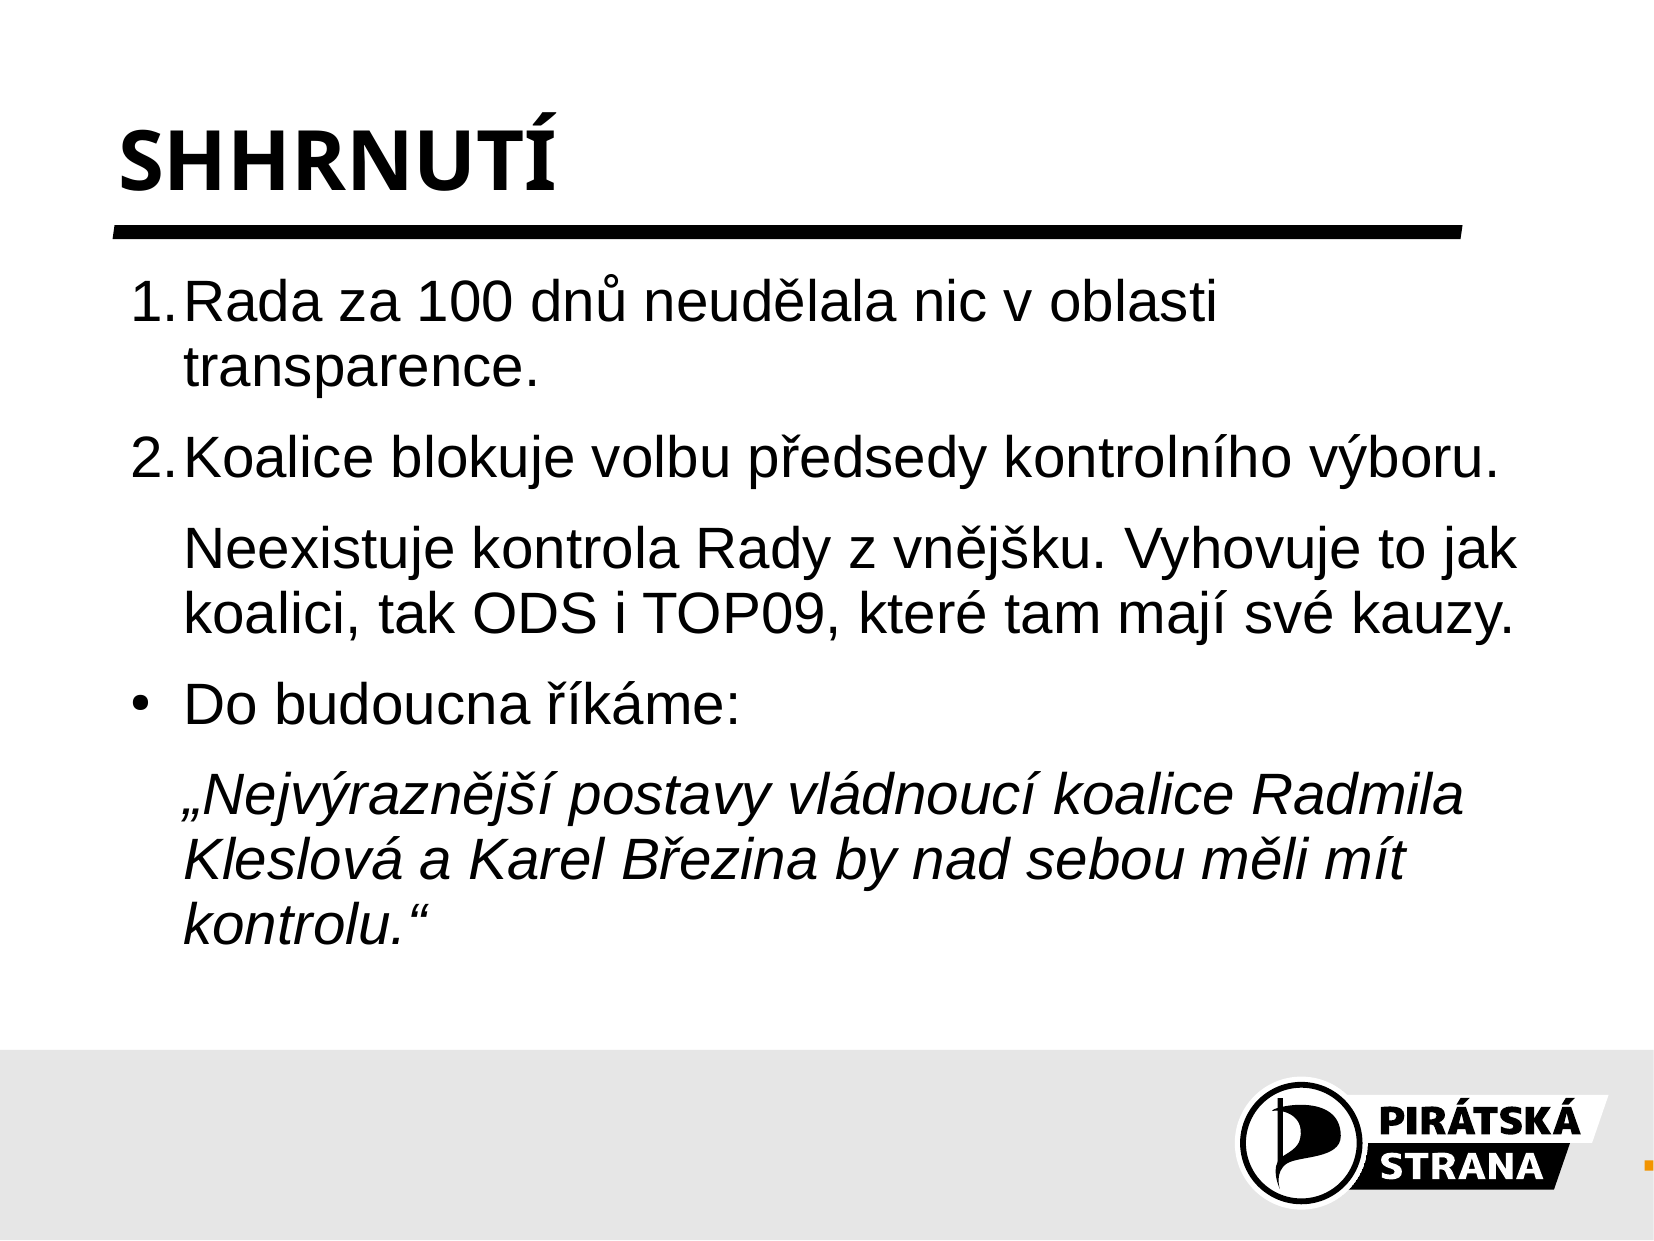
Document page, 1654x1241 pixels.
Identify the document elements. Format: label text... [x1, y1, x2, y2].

list Rada za 100 dnů neudělala nic v oblasti transparence. Koalice blokuje volbu předsedy kontrolního výboru. Neexistuje kontrola Rady z vnějšku. Vyhovuje to jak koalici, tak ODS i TOP09, které tam mají své kauzy. Do budoucna říkáme: „Nejvýraznější postavy vládnoucí koalice Radmila Kleslová a Karel Březina by nad sebou měli mít kontrolu.“ [112, 268, 1576, 960]
title SHHRNUTÍ [118, 8, 1576, 216]
